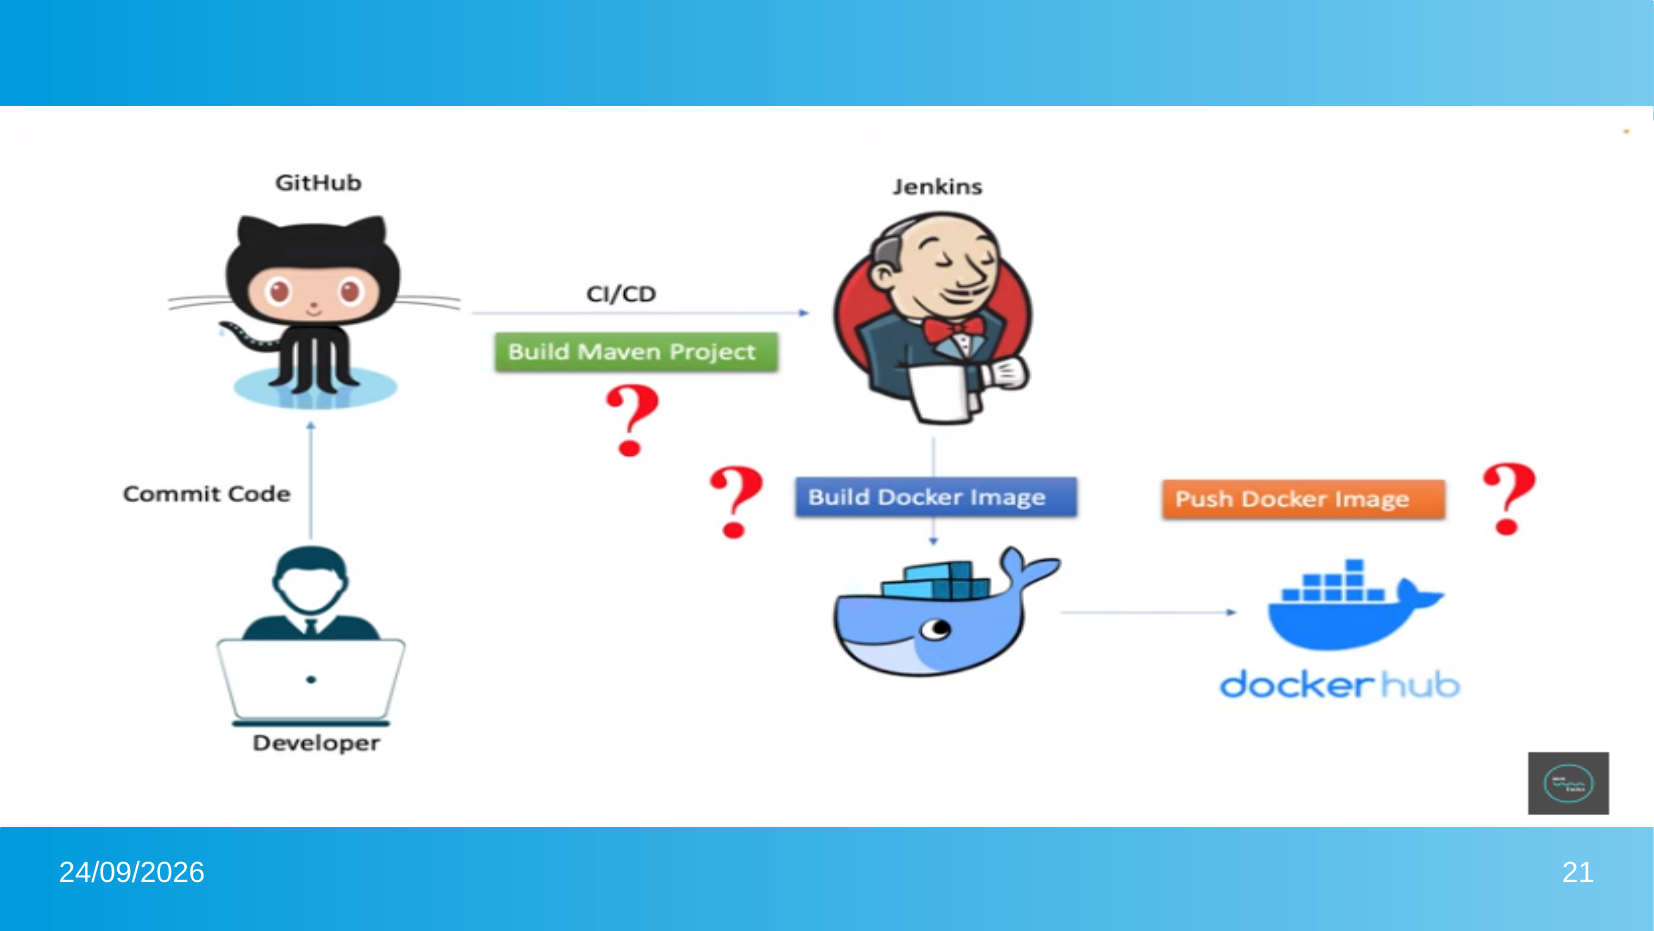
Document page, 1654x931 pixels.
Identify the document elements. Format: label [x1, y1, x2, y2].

picture [0, 1, 1654, 826]
